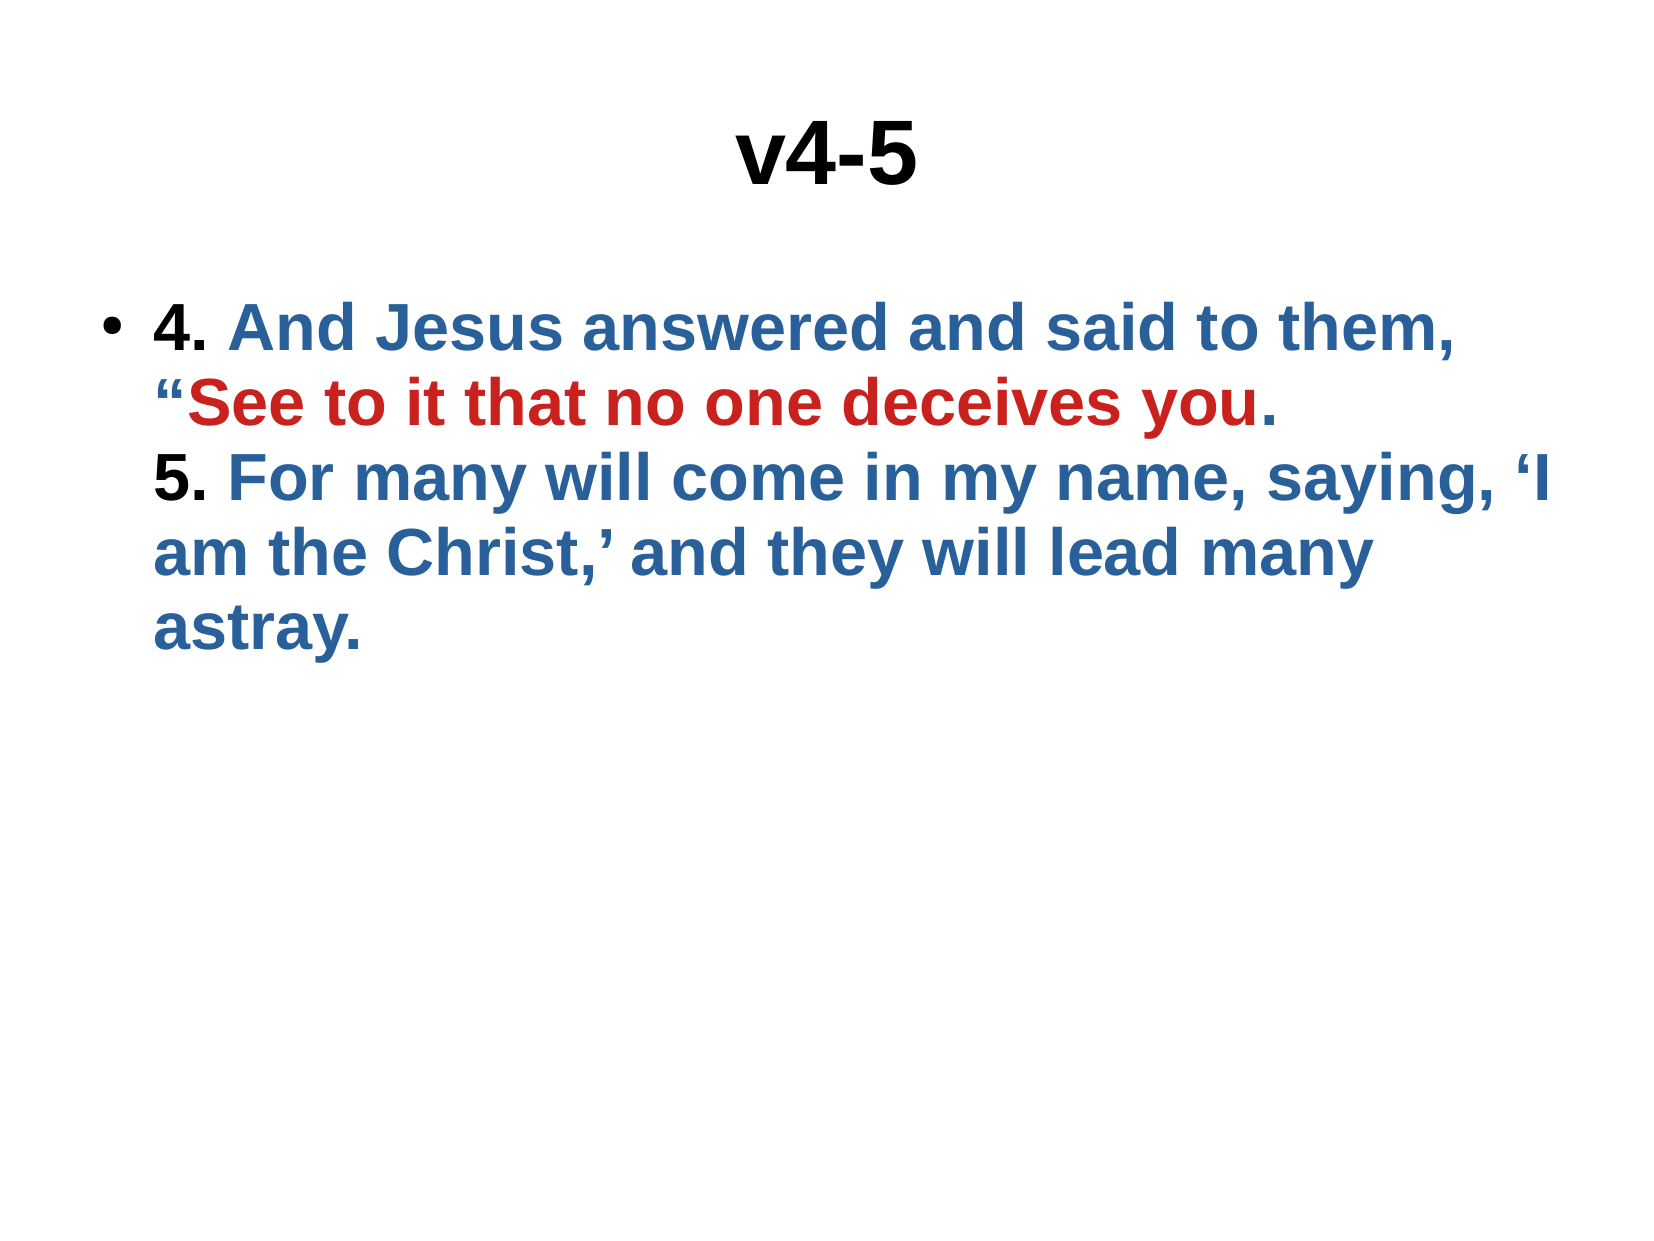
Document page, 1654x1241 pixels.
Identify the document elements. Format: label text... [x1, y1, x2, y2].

title v4-5 [82, 49, 1571, 257]
list 4. And Jesus answered and said to them, “See to it that no one deceives you. 5. For many will come in my name, saying, ‘I am the Christ,’ and they will lead many astray. [82, 290, 1571, 1010]
